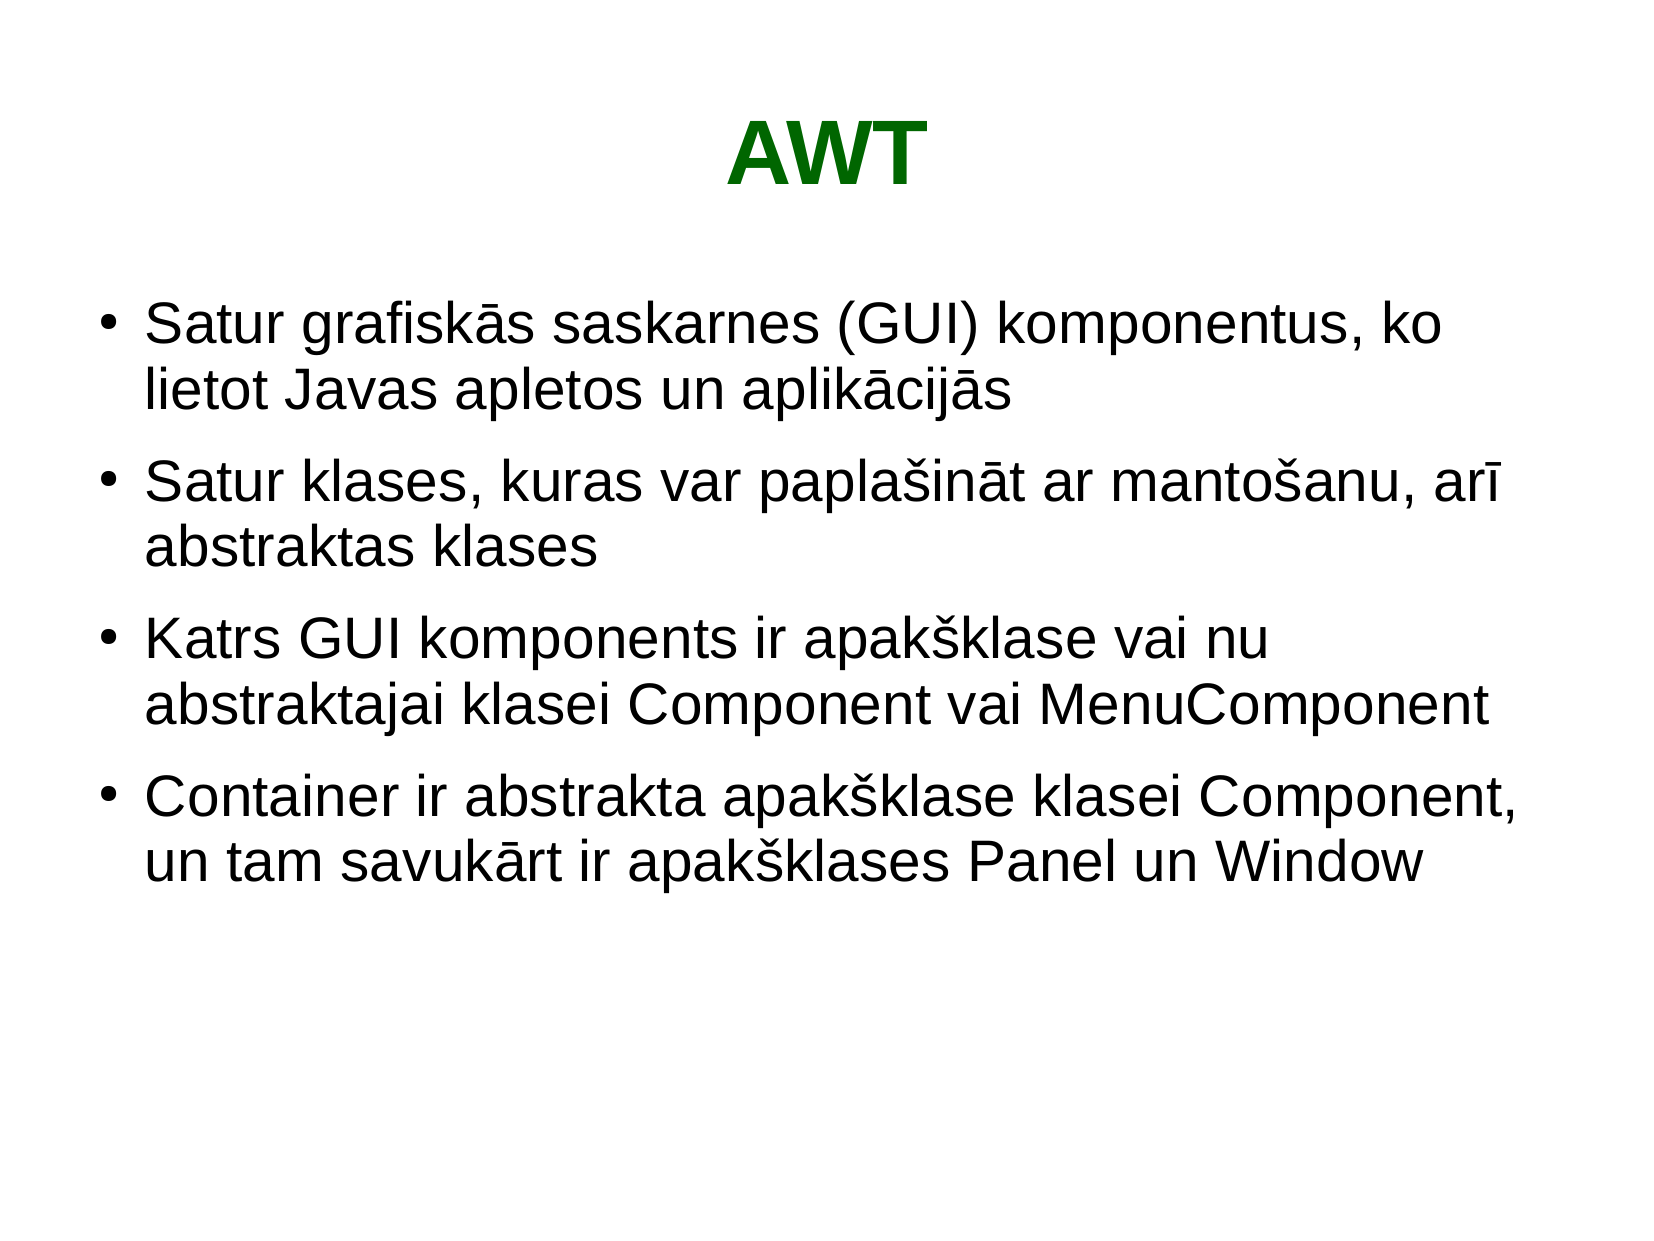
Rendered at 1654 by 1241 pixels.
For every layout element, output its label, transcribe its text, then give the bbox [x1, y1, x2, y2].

title AWT [82, 49, 1571, 257]
list Satur grafiskās saskarnes (GUI) komponentus, ko lietot Javas apletos un aplikācijās Satur klases, kuras var paplašināt ar mantošanu, arī abstraktas klases Katrs GUI komponents ir apakšklase vai nu abstraktajai klasei Component vai MenuComponent Container ir abstrakta apakšklase klasei Component, un tam savukārt ir apakšklases Panel un Window [82, 290, 1538, 1010]
